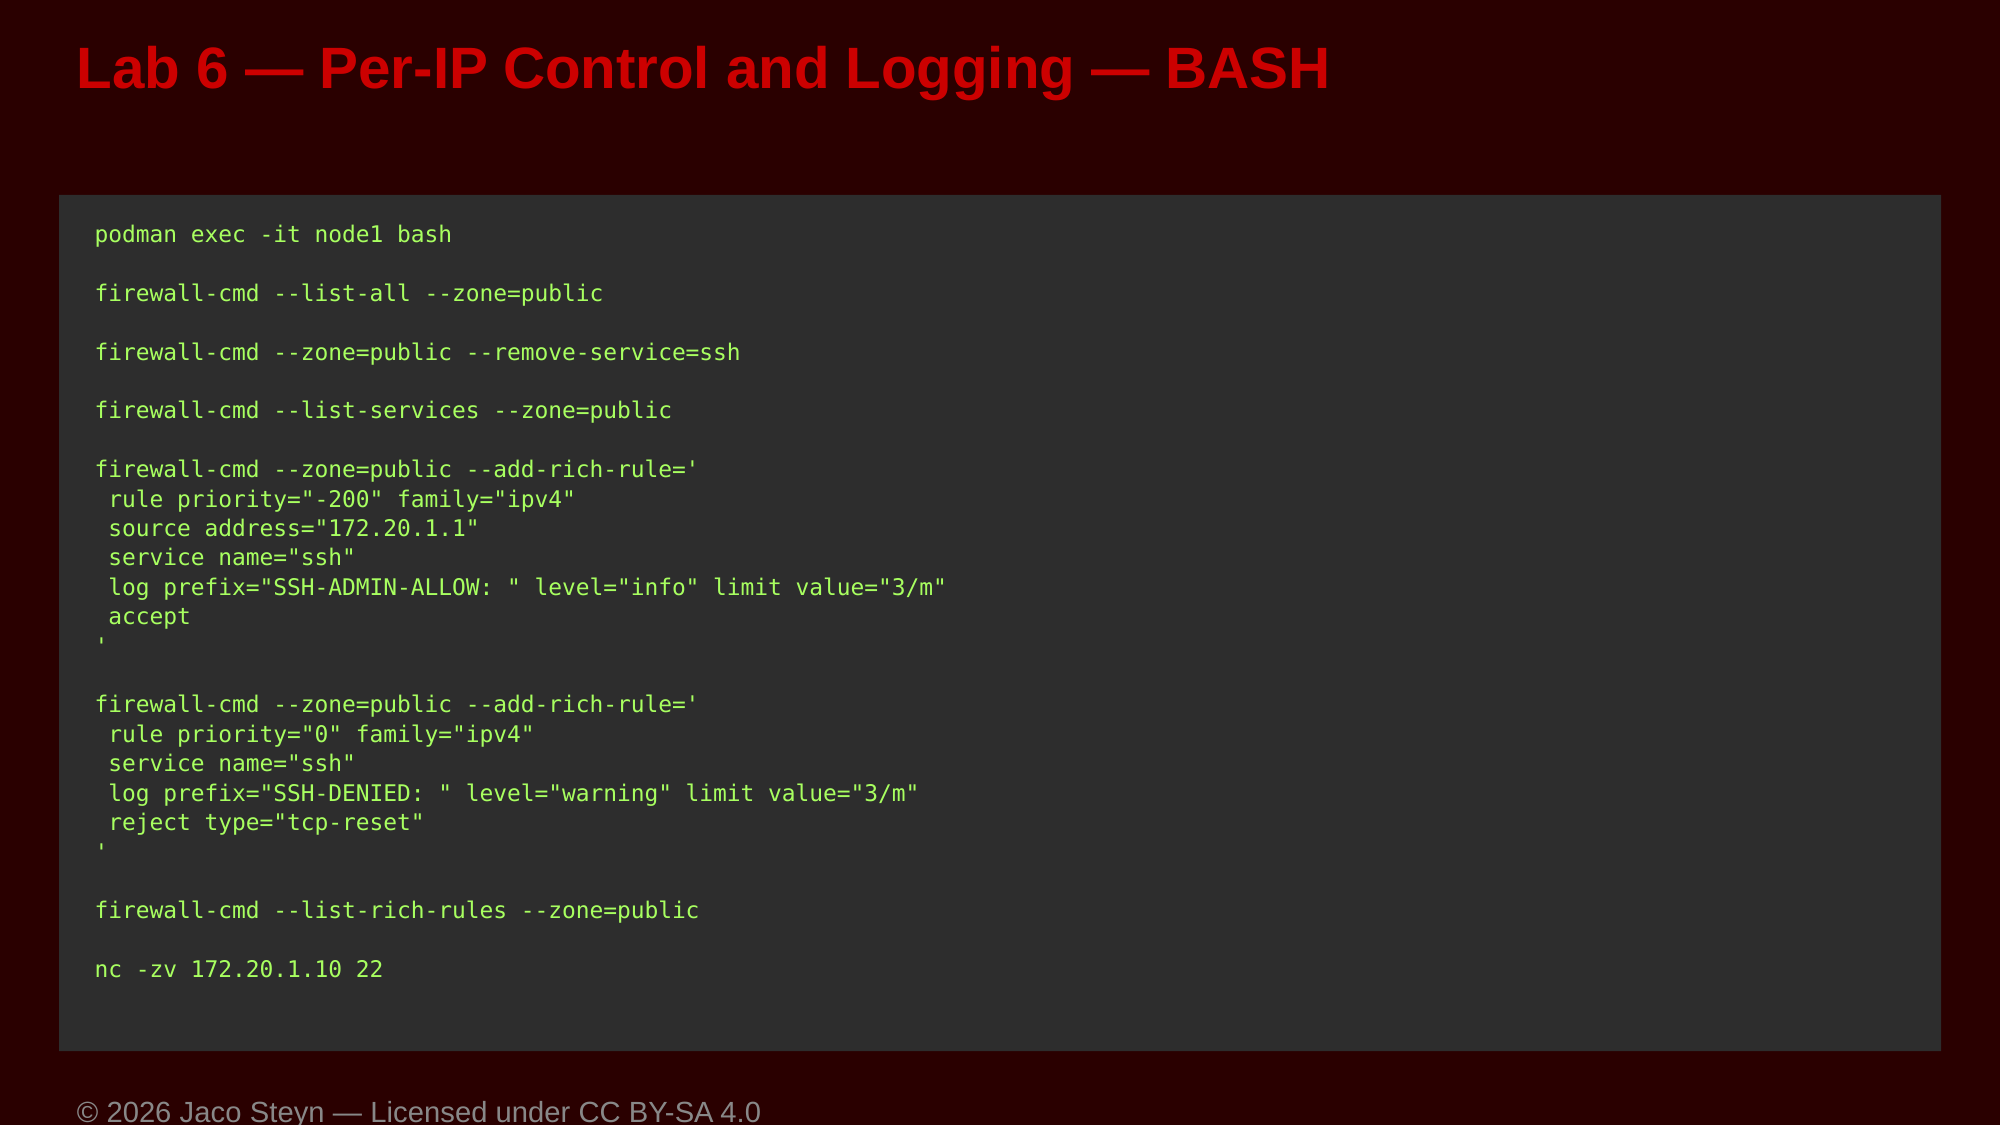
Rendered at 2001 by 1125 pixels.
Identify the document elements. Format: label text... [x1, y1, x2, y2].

text_box Lab 6 — Per-IP Control and Logging — BASH [59, 23, 1942, 178]
text_box © 2026 Jaco Steyn — Licensed under CC BY-SA 4.0 [59, 1083, 1942, 1120]
text_box podman exec -it node1 bash firewall-cmd --list-all --zone=public firewall-cmd --zone=public --remove-service=ssh firewall-cmd --list-services --zone=public firewall-cmd --zone=public --add-rich-rule=' rule priority="-200" family="ipv4" source address="172.20.1.1" service name="ssh" log prefix="SSH-ADMIN-ALLOW: " level="info" limit value="3/m" accept ' firewall-cmd --zone=public --add-rich-rule=' rule priority="0" family="ipv4" service name="ssh" log prefix="SSH-DENIED: " level="warning" limit value="3/m" reject type="tcp-reset" ' firewall-cmd --list-rich-rules --zone=public nc -zv 172.20.1.10 22 [59, 194, 1942, 1052]
